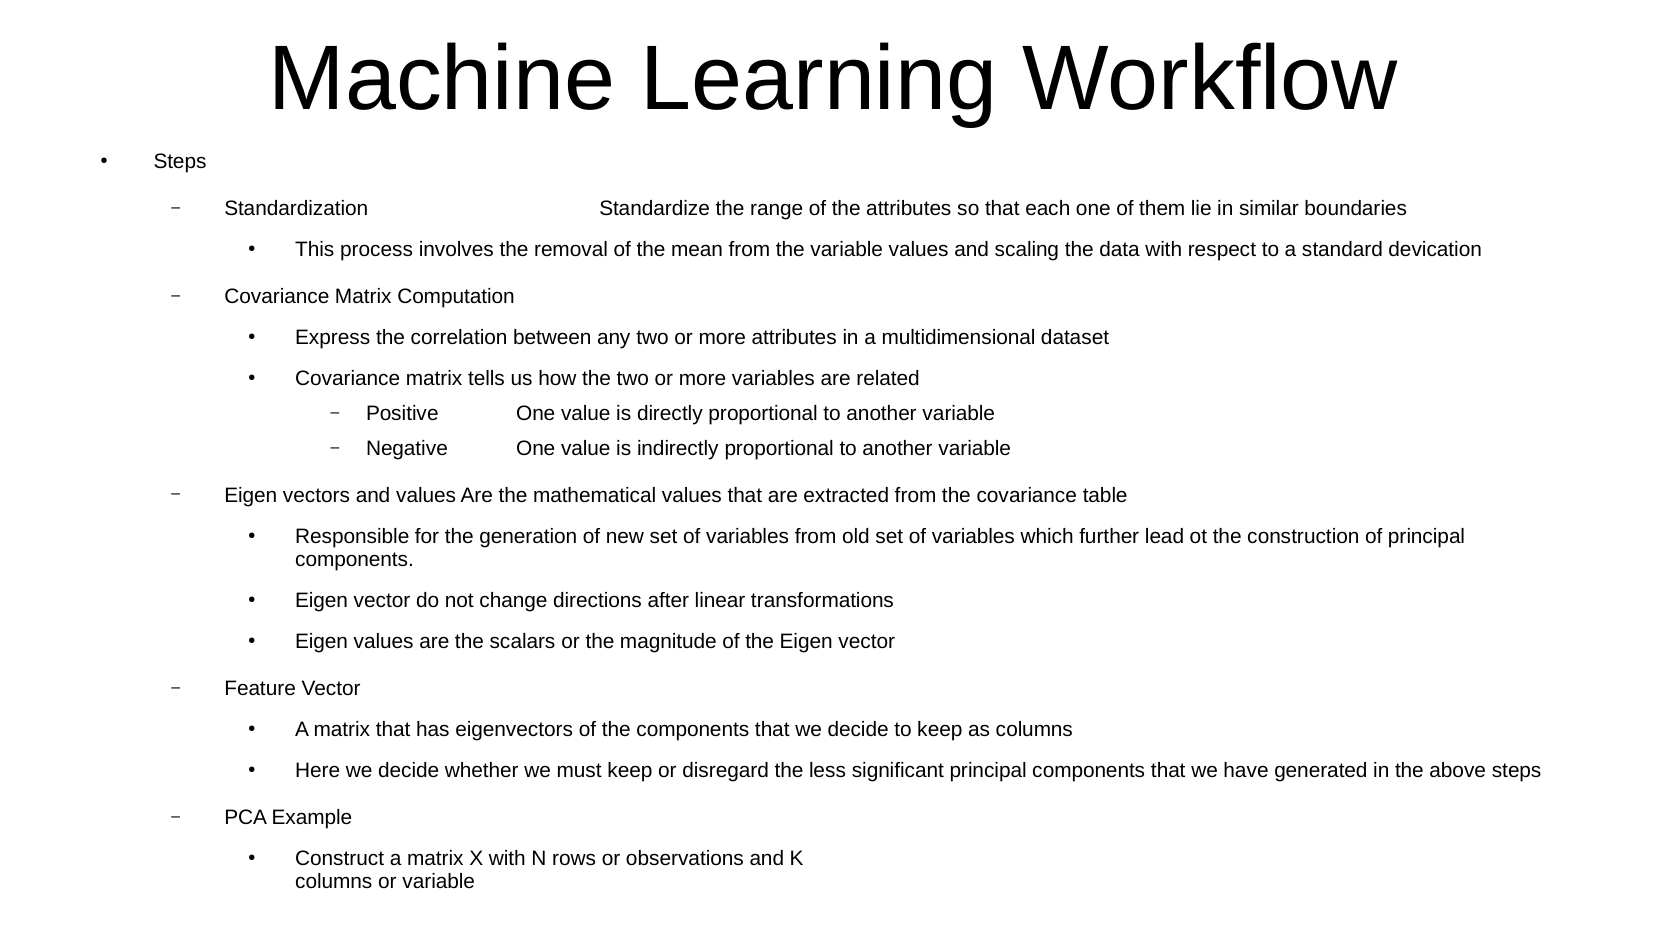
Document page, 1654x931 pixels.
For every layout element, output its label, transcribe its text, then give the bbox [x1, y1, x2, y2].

title Machine Learning Workflow [90, 0, 1579, 156]
list Steps Standardization Standardize the range of the attributes so that each one of them lie in similar boundaries This process involves the removal of the mean from the variable values and scaling the data with respect to a standard devication Covariance Matrix Computation Express the correlation between any two or more attributes in a multidimensional dataset Covariance matrix tells us how the two or more variables are related Positive One value is directly proportional to another variable Negative One value is indirectly proportional to another variable Eigen vectors and values Are the mathematical values that are extracted from the covariance table Responsible for the generation of new set of variables from old set of variables which further lead ot the construction of principal components. Eigen vector do not change directions after linear transformations Eigen values are the scalars or the magnitude of the Eigen vector Feature Vector A matrix that has eigenvectors of the components that we decide to keep as columns Here we decide whether we must keep or disregard the less significant principal components that we have generated in the above steps PCA Example Construct a matrix X with N rows or observations and K columns or variable [82, 150, 1571, 901]
